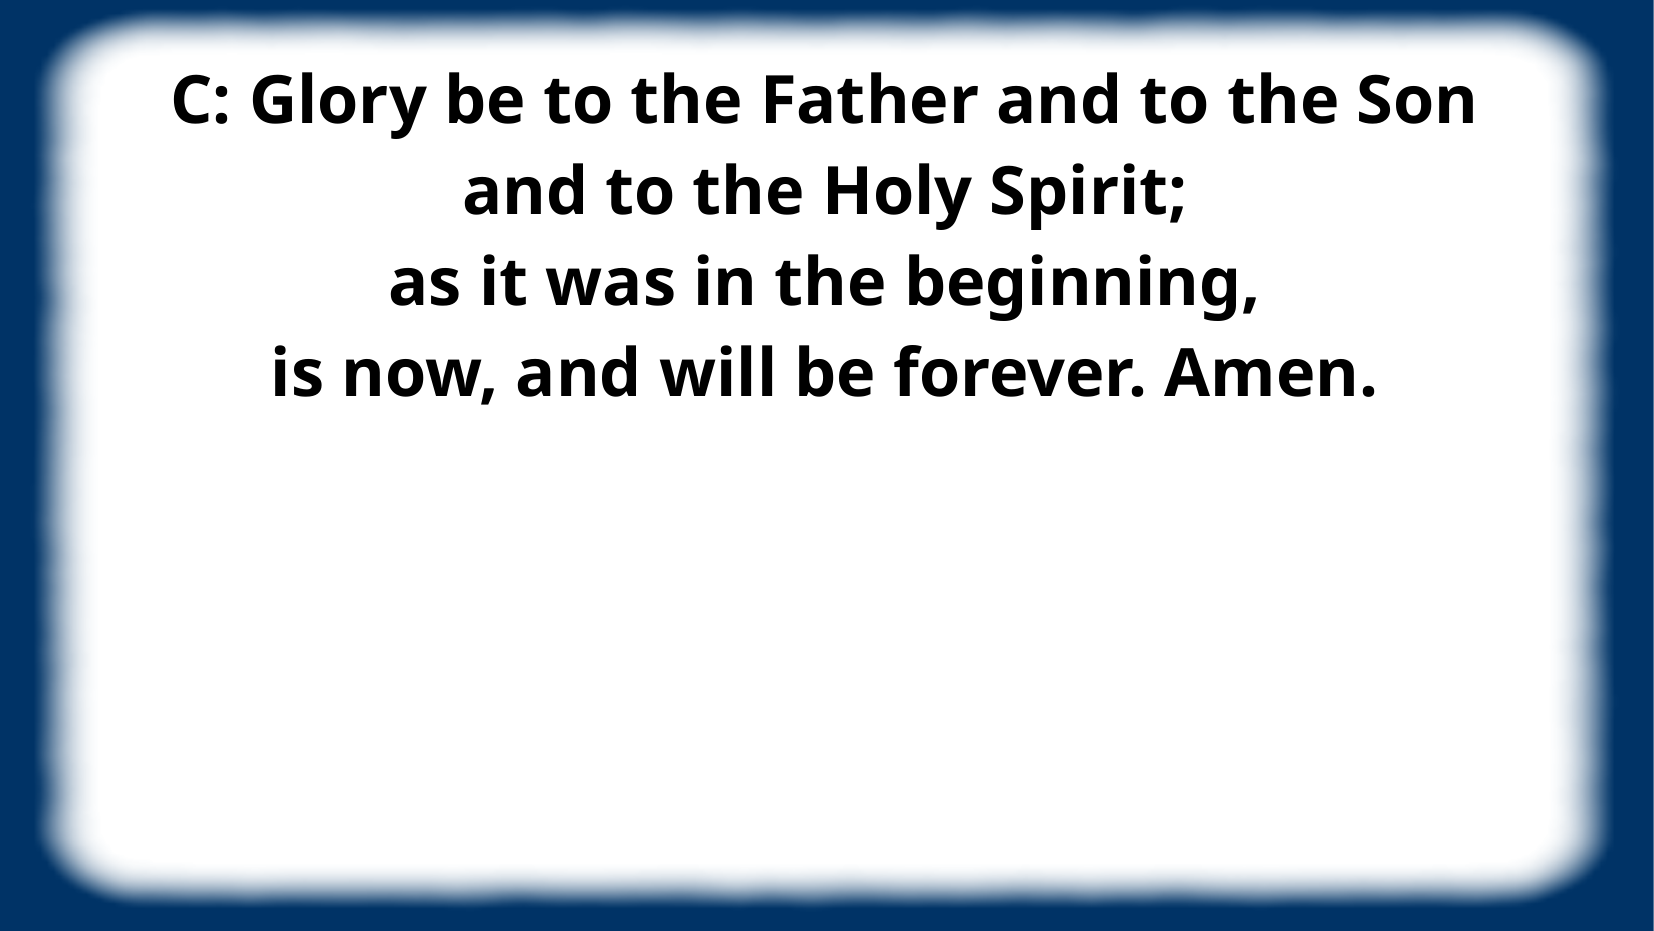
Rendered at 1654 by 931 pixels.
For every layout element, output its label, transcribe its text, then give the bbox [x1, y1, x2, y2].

picture [0, 0, 1654, 931]
text_box C: Glory be to the Father and to the Son and to the Holy Spirit; as it was in the beginning, is now, and will be forever. Amen. [105, 45, 1546, 451]
